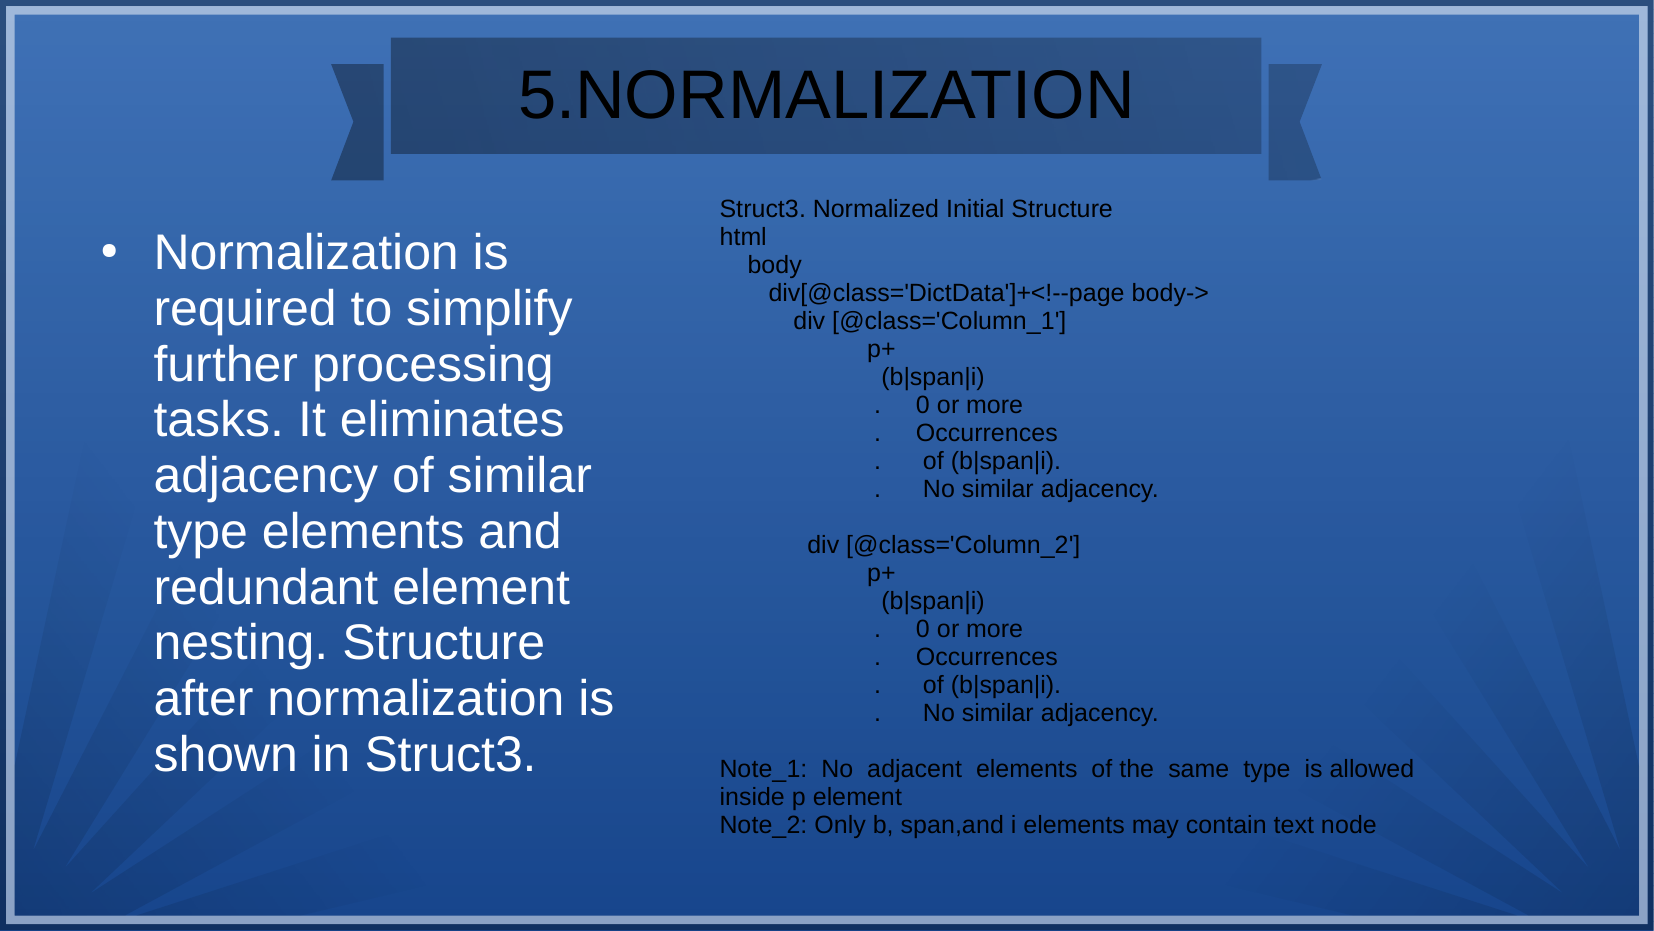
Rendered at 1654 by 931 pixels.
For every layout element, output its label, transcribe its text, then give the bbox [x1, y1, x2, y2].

title 5.NORMALIZATION [389, 35, 1264, 154]
list Normalization is required to simplify further processing tasks. It eliminates adjacency of similar type elements and redundant element nesting. Structure after normalization is shown in Struct3. [82, 224, 638, 804]
text_box Struct3. Normalized Initial Structure html body div[@class='DictData']+<!--page body-> div [@class='Column_1'] p+ (b|span|i) . 0 or more . Occurrences . of (b|span|i). . No similar adjacency. div [@class='Column_2'] p+ (b|span|i) . 0 or more . Occurrences . of (b|span|i). . No similar adjacency. Note_1: No adjacent elements of the same type is allowed inside p element Note_2: Only b, span,and i elements may contain text node [704, 187, 1489, 847]
